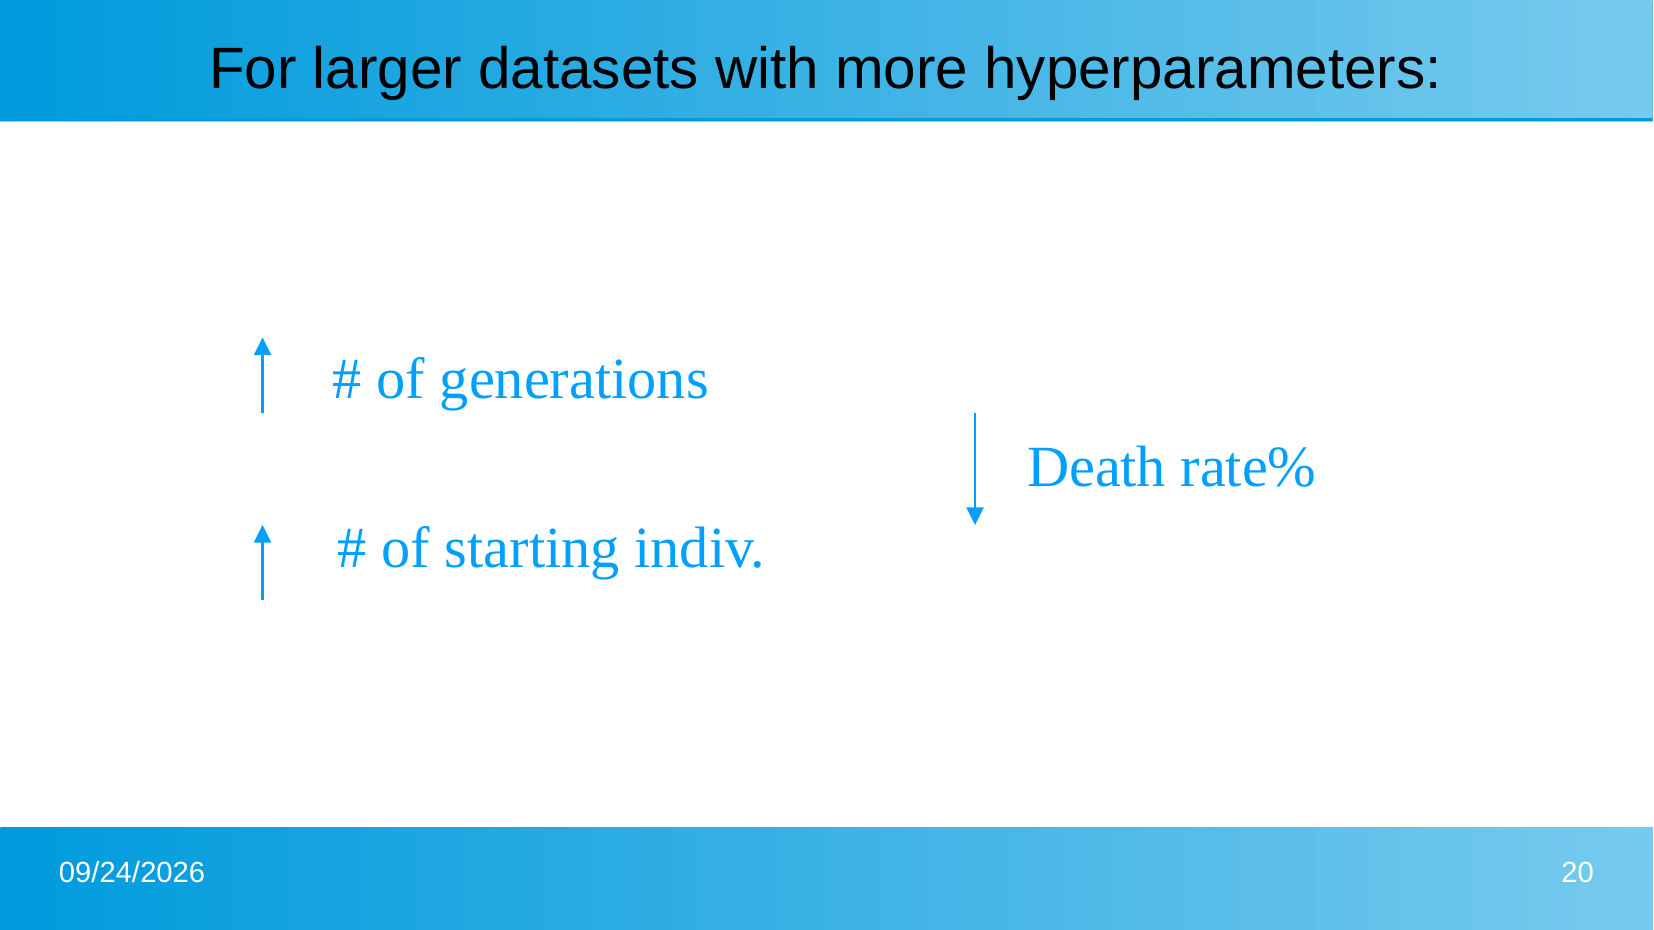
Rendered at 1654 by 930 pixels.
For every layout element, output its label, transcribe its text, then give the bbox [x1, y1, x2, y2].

title For larger datasets with more hyperparameters: [58, 29, 1594, 108]
text_box Death rate% [1012, 427, 1462, 507]
list # of generations # of starting indiv. [58, 177, 1594, 768]
